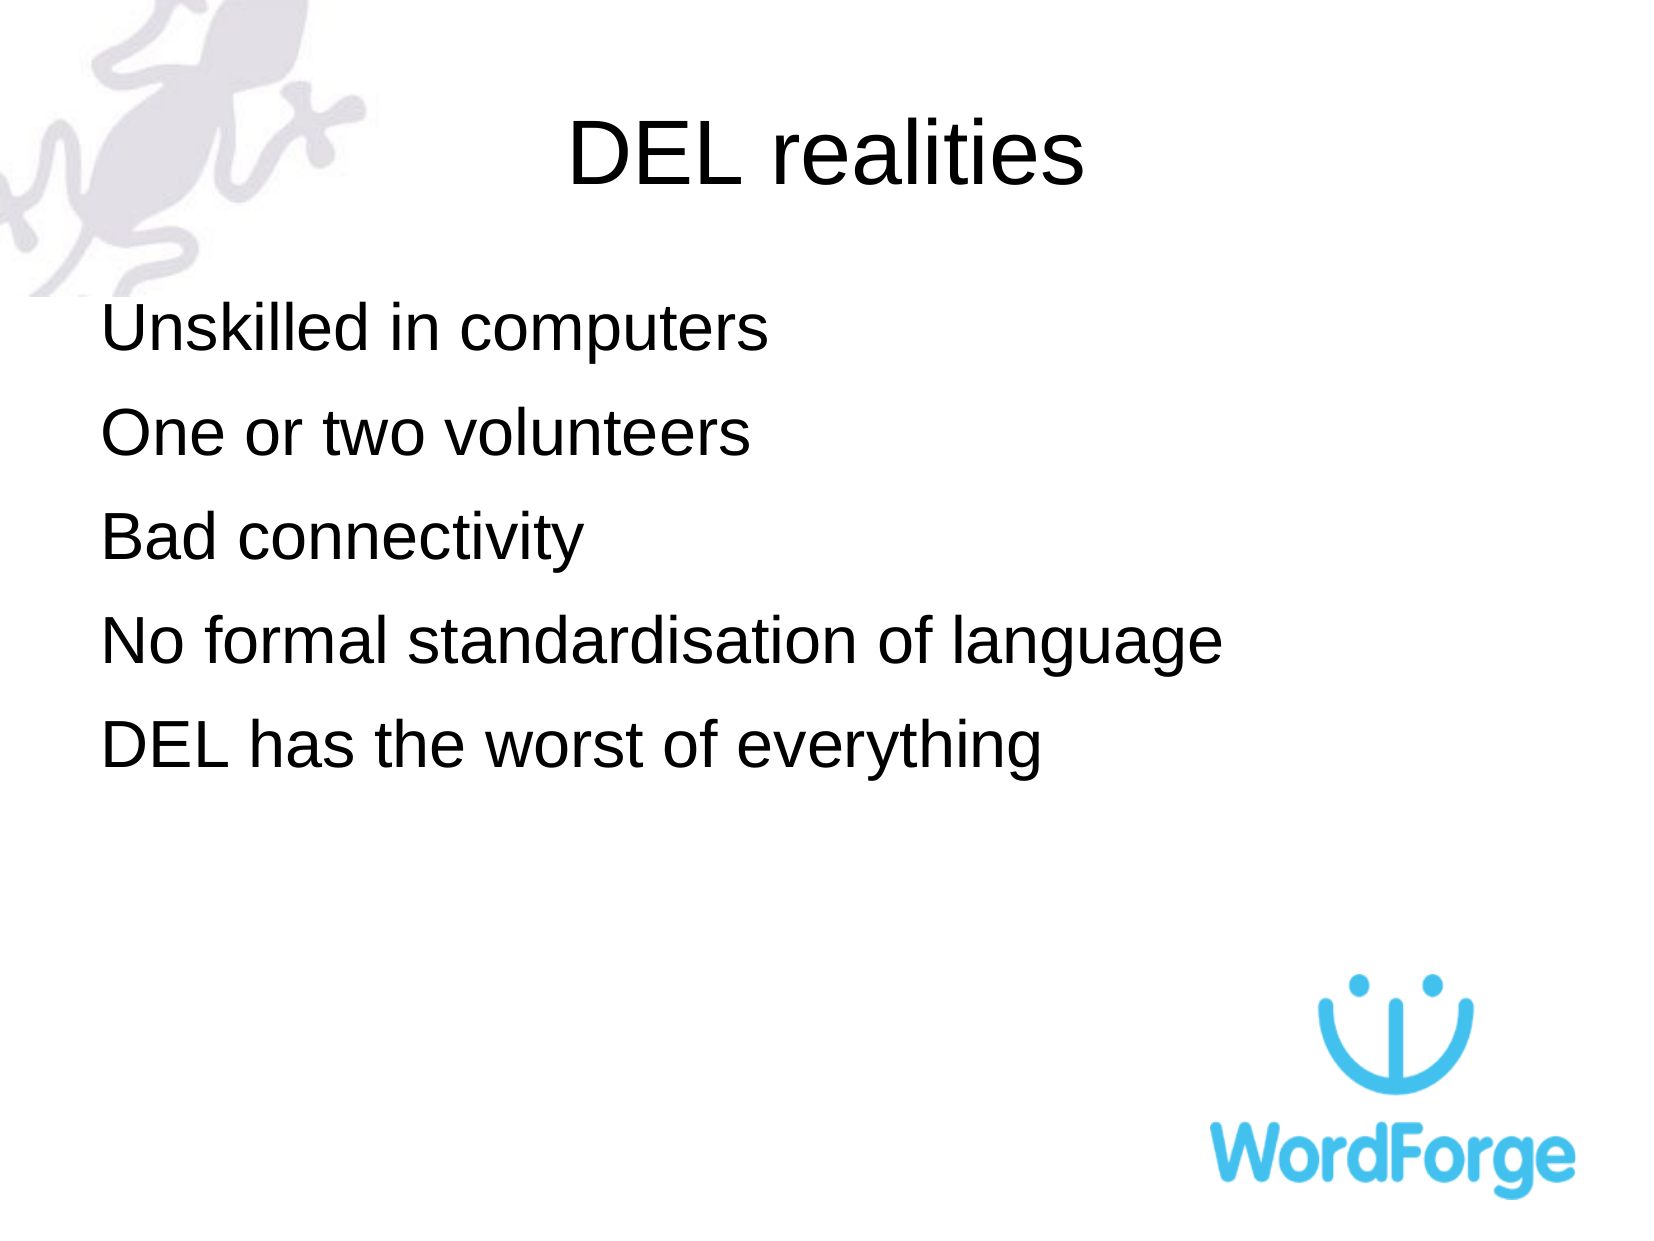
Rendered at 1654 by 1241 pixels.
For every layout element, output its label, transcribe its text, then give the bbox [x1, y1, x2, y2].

picture [0, 0, 391, 297]
list Unskilled in computers One or two volunteers Bad connectivity No formal standardisation of language DEL has the worst of everything [82, 290, 1571, 1109]
picture [1210, 974, 1576, 1200]
title DEL realities [82, 49, 1571, 257]
